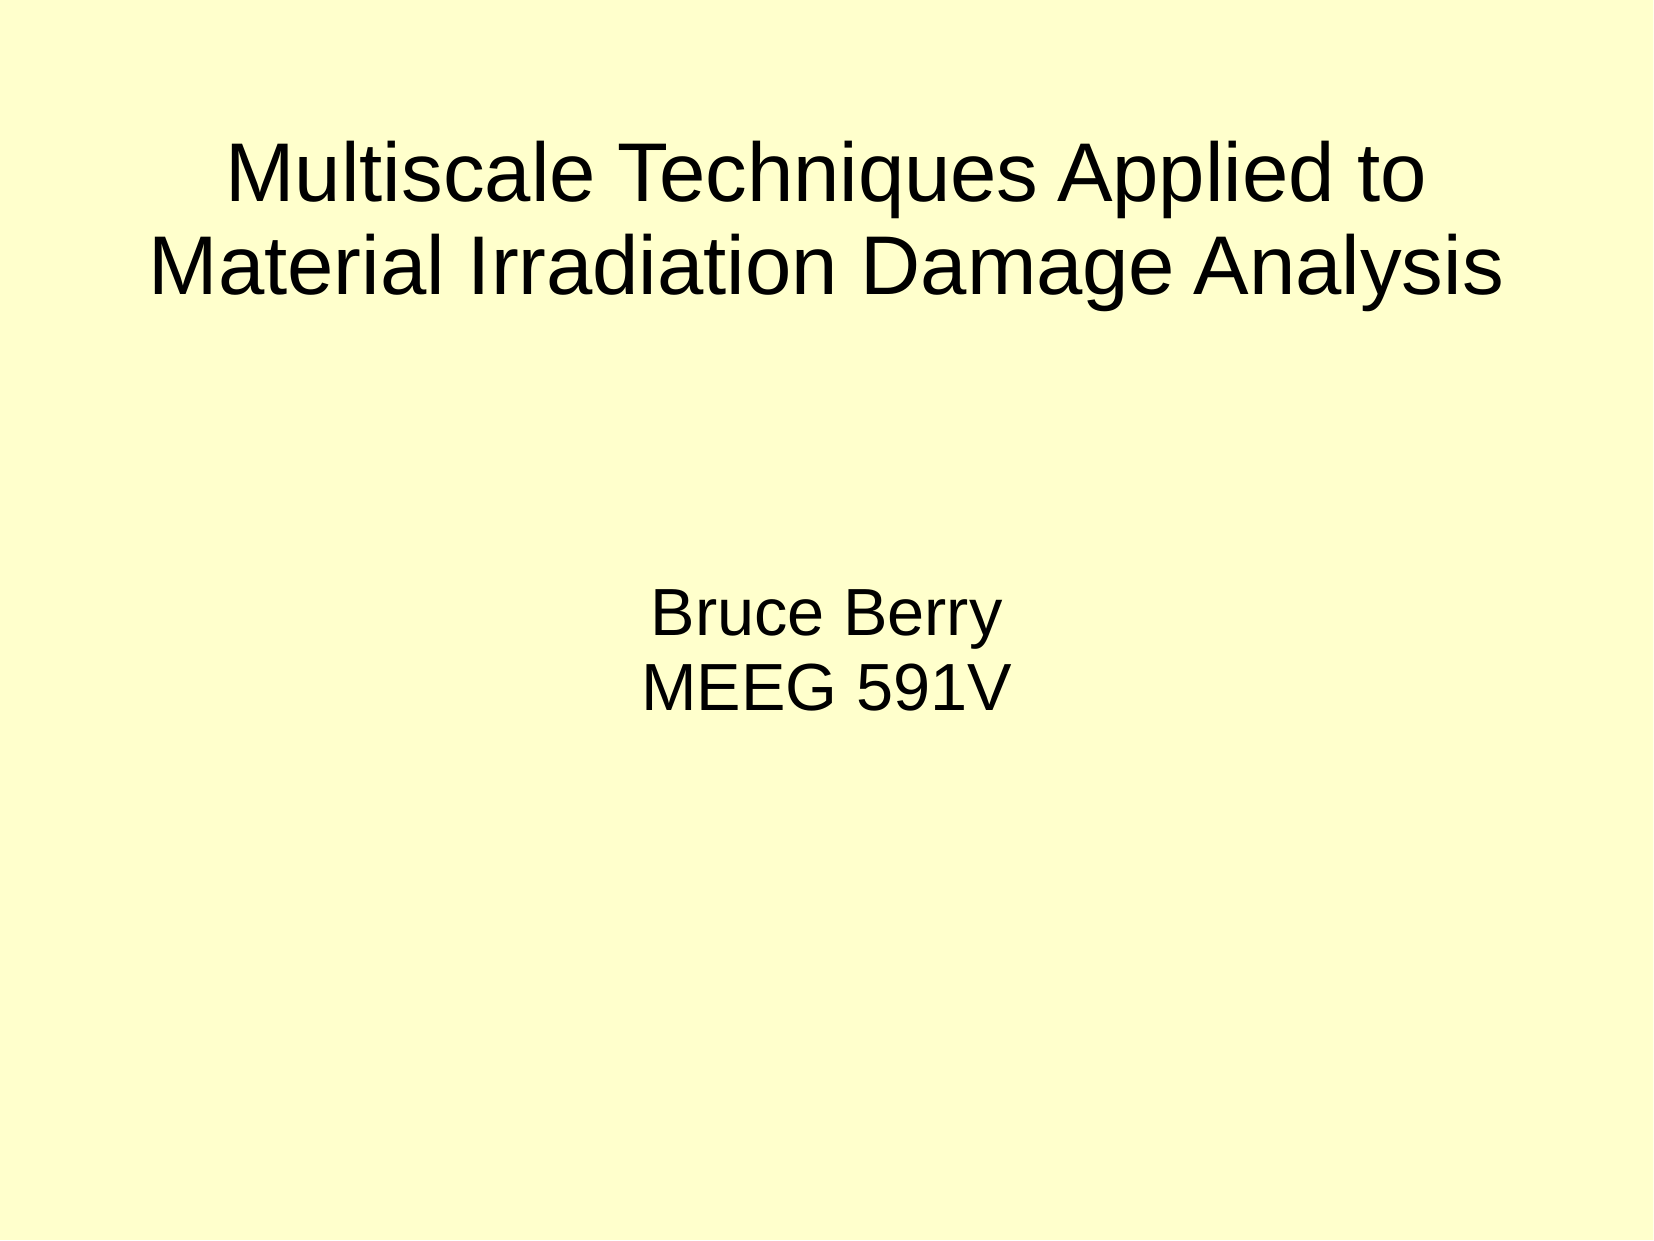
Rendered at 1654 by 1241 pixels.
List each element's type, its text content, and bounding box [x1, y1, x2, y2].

title Multiscale Techniques Applied to Material Irradiation Damage Analysis [82, 104, 1571, 290]
subtitle Bruce Berry MEEG 591V [82, 290, 1571, 1010]
